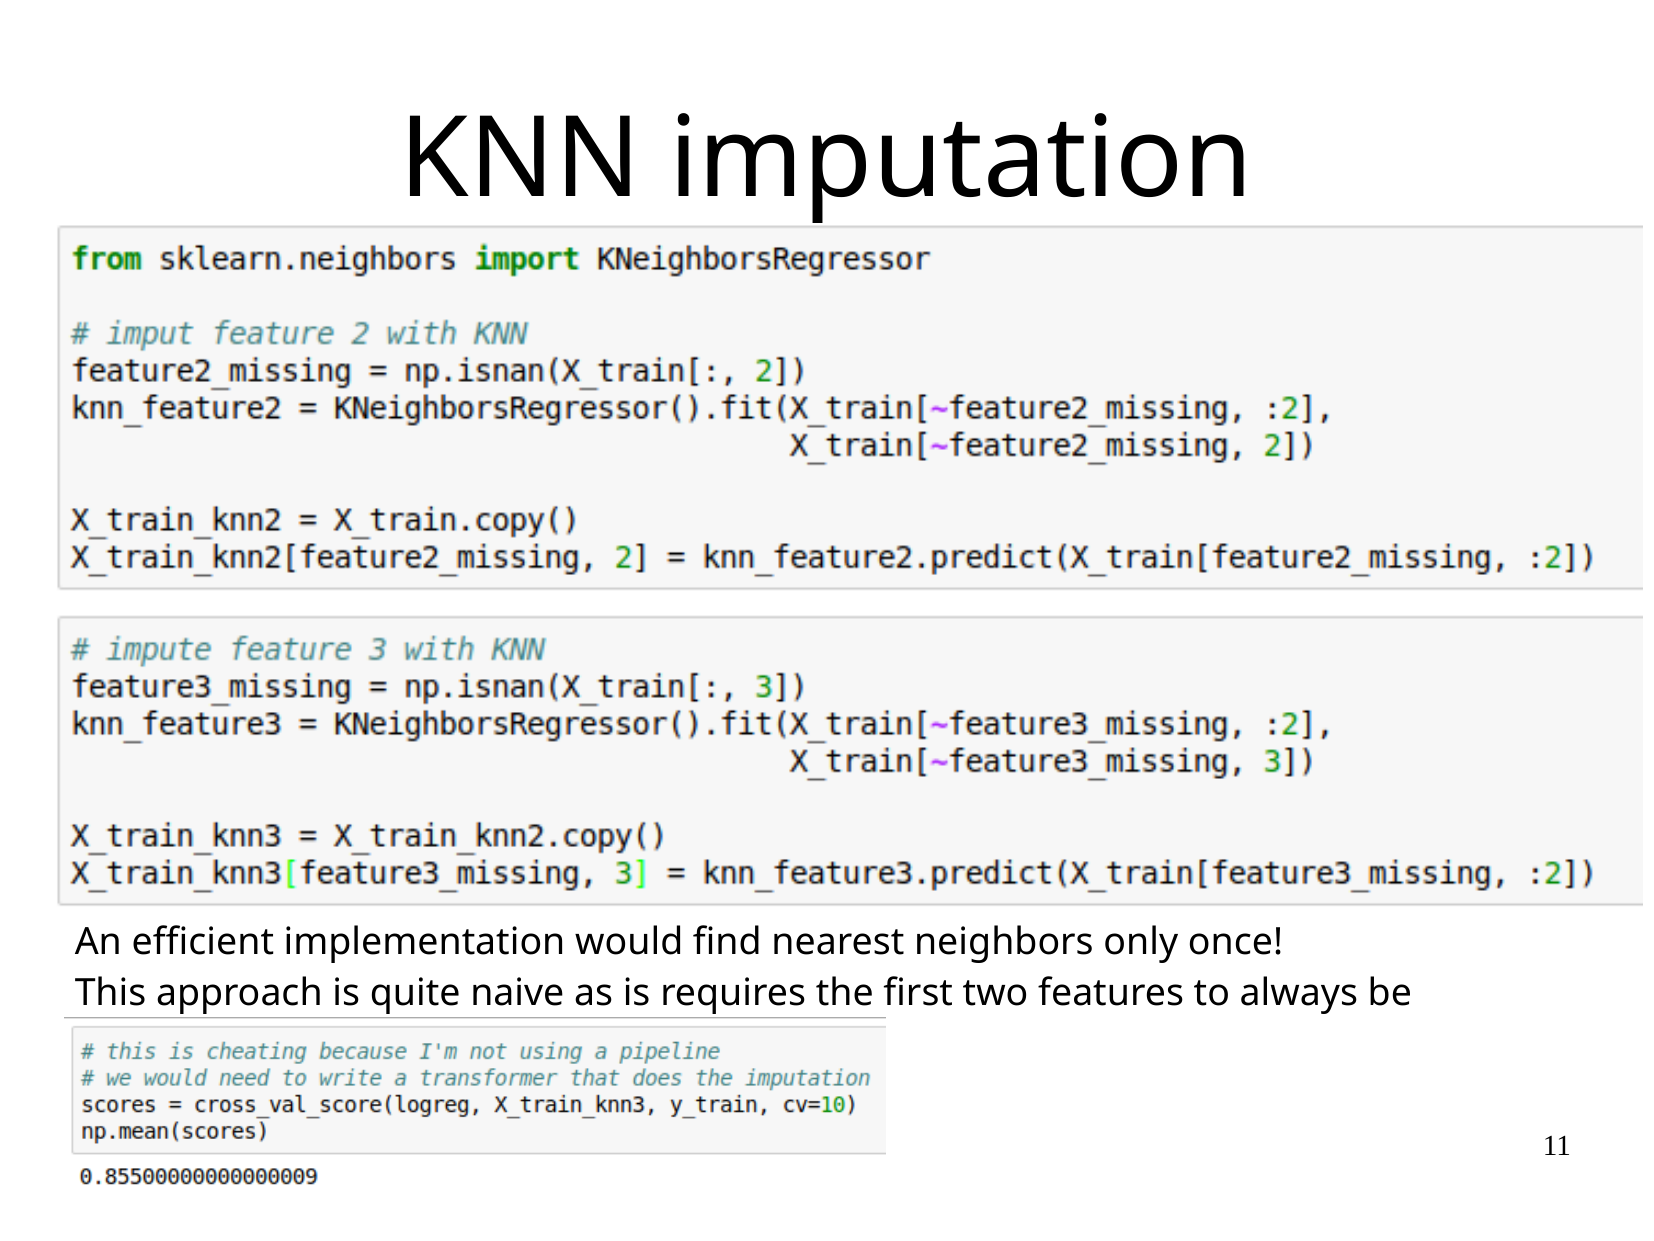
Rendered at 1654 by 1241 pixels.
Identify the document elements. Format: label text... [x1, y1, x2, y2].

text_box An efficient implementation would find nearest neighbors only once! This approach is quite naive as is requires the first two features to always be present! [60, 906, 1561, 1036]
picture [45, 224, 1643, 916]
title KNN imputation [82, 49, 1571, 224]
picture [64, 1017, 886, 1201]
